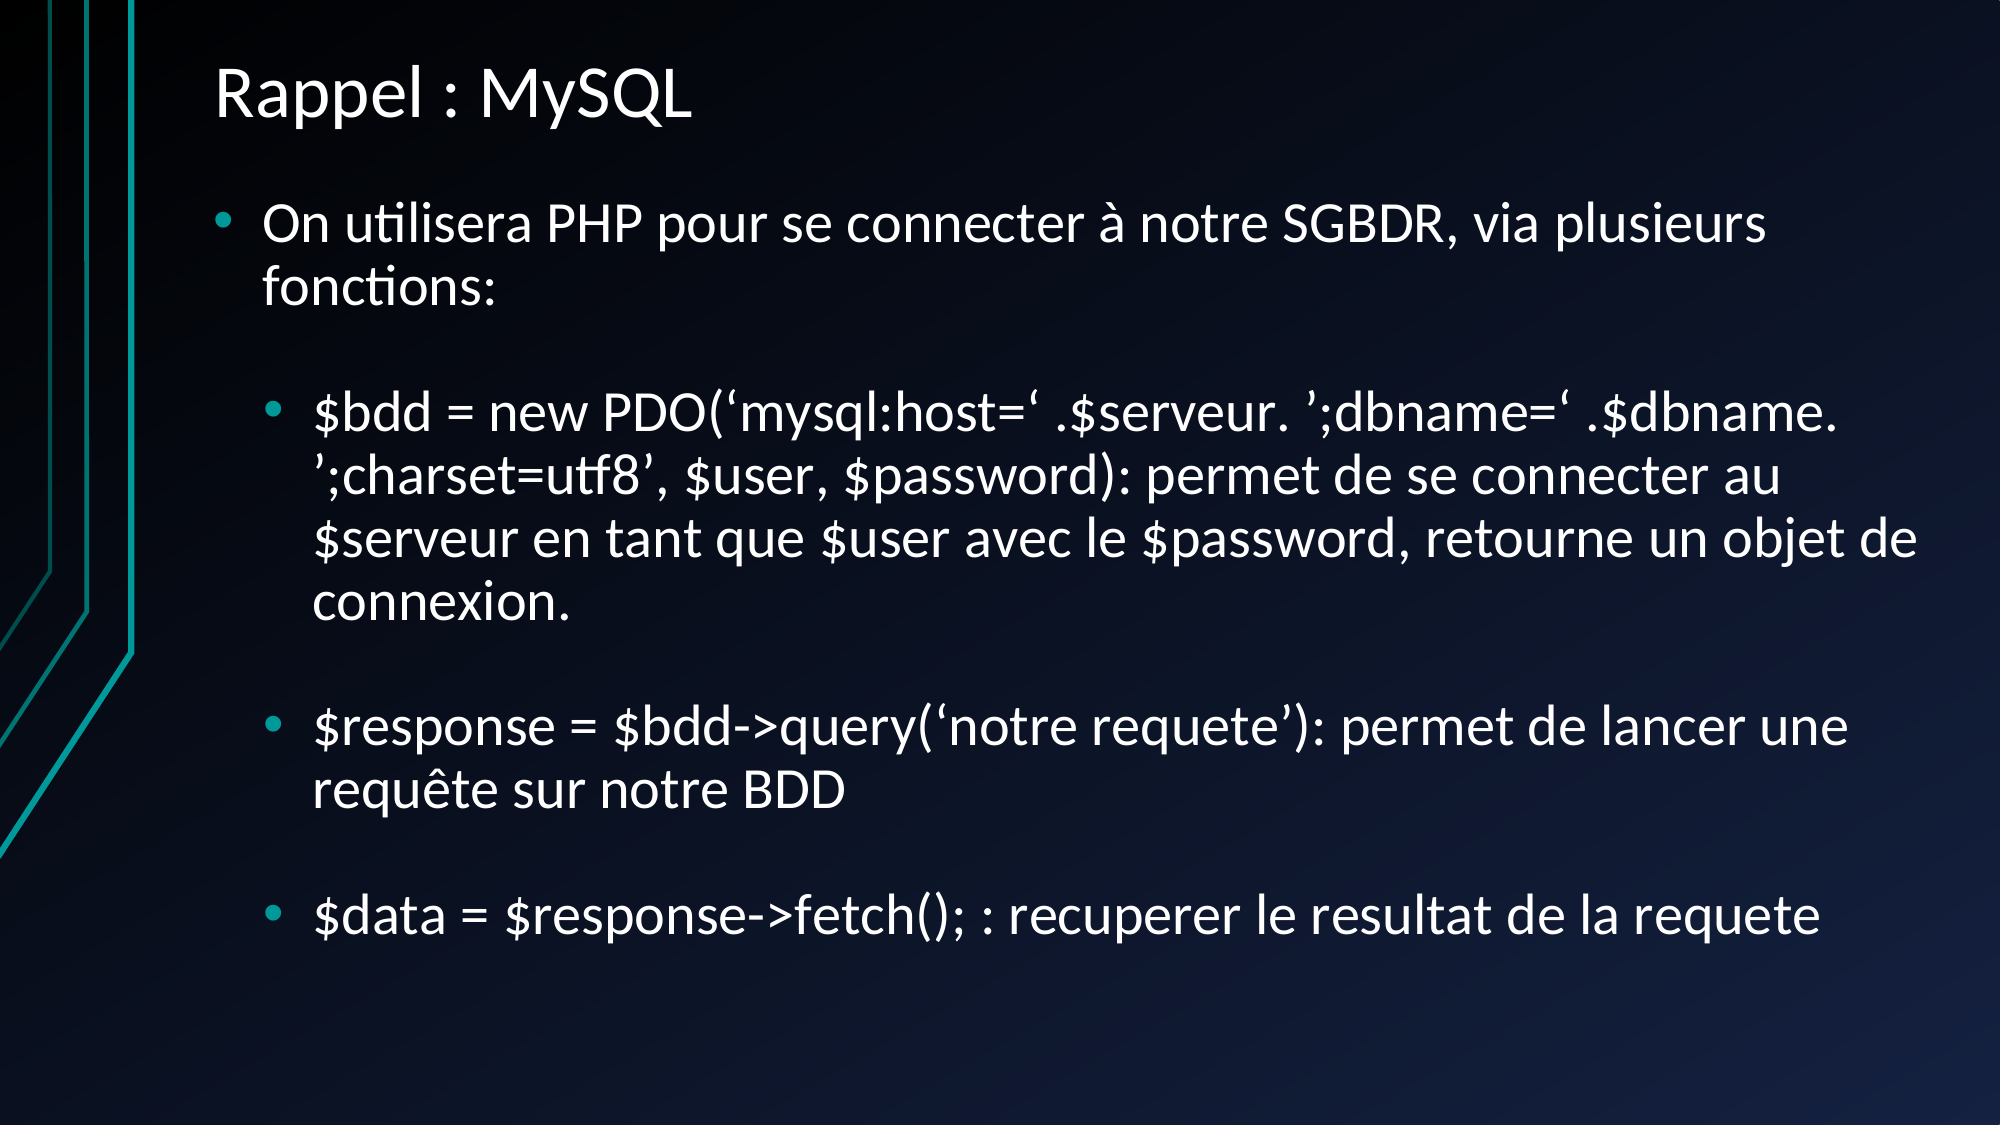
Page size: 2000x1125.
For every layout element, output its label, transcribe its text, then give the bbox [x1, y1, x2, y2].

text_box Rappel : MySQL [200, 45, 1900, 149]
text_box On utilisera PHP pour se connecter à notre SGBDR, via plusieurs fonctions: $bdd = new PDO(‘mysql:host=‘ .$serveur. ’;dbname=‘ .$dbname. ’;charset=utf8’, $user, $password): permet de se connecter au $serveur en tant que $user avec le $password, retourne un objet de connexion. $response = $bdd->query(‘notre requete’): permet de lancer une requête sur notre BDD $data = $response->fetch(); : recuperer le resultat de la requete [198, 184, 1998, 976]
